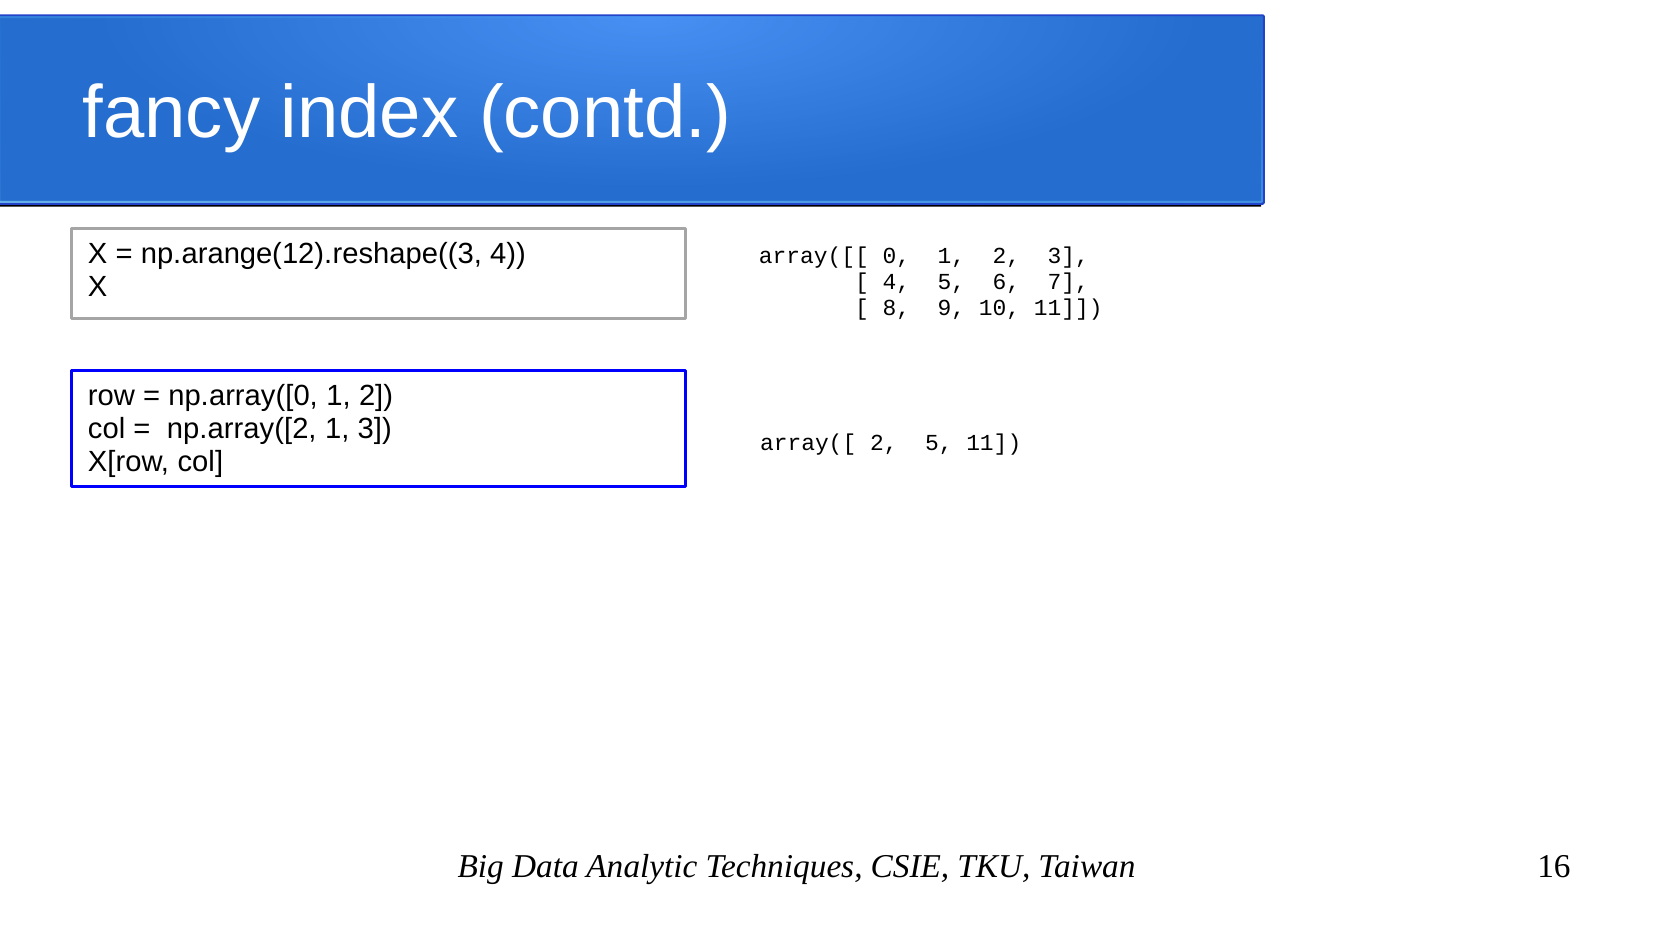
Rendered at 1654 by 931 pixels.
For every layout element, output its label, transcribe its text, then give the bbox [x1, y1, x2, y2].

text_box array([ 2, 5, 11]) [745, 424, 1111, 489]
title fancy index (contd.) [82, 35, 1235, 189]
text_box row = np.array([0, 1, 2]) col = np.array([2, 1, 3]) X[row, col] [71, 370, 686, 487]
text_box array([[ 0, 1, 2, 3], [ 4, 5, 6, 7], [ 8, 9, 10, 11]]) [744, 236, 1376, 331]
text_box X = np.arange(12).reshape((3, 4)) X [71, 228, 686, 319]
